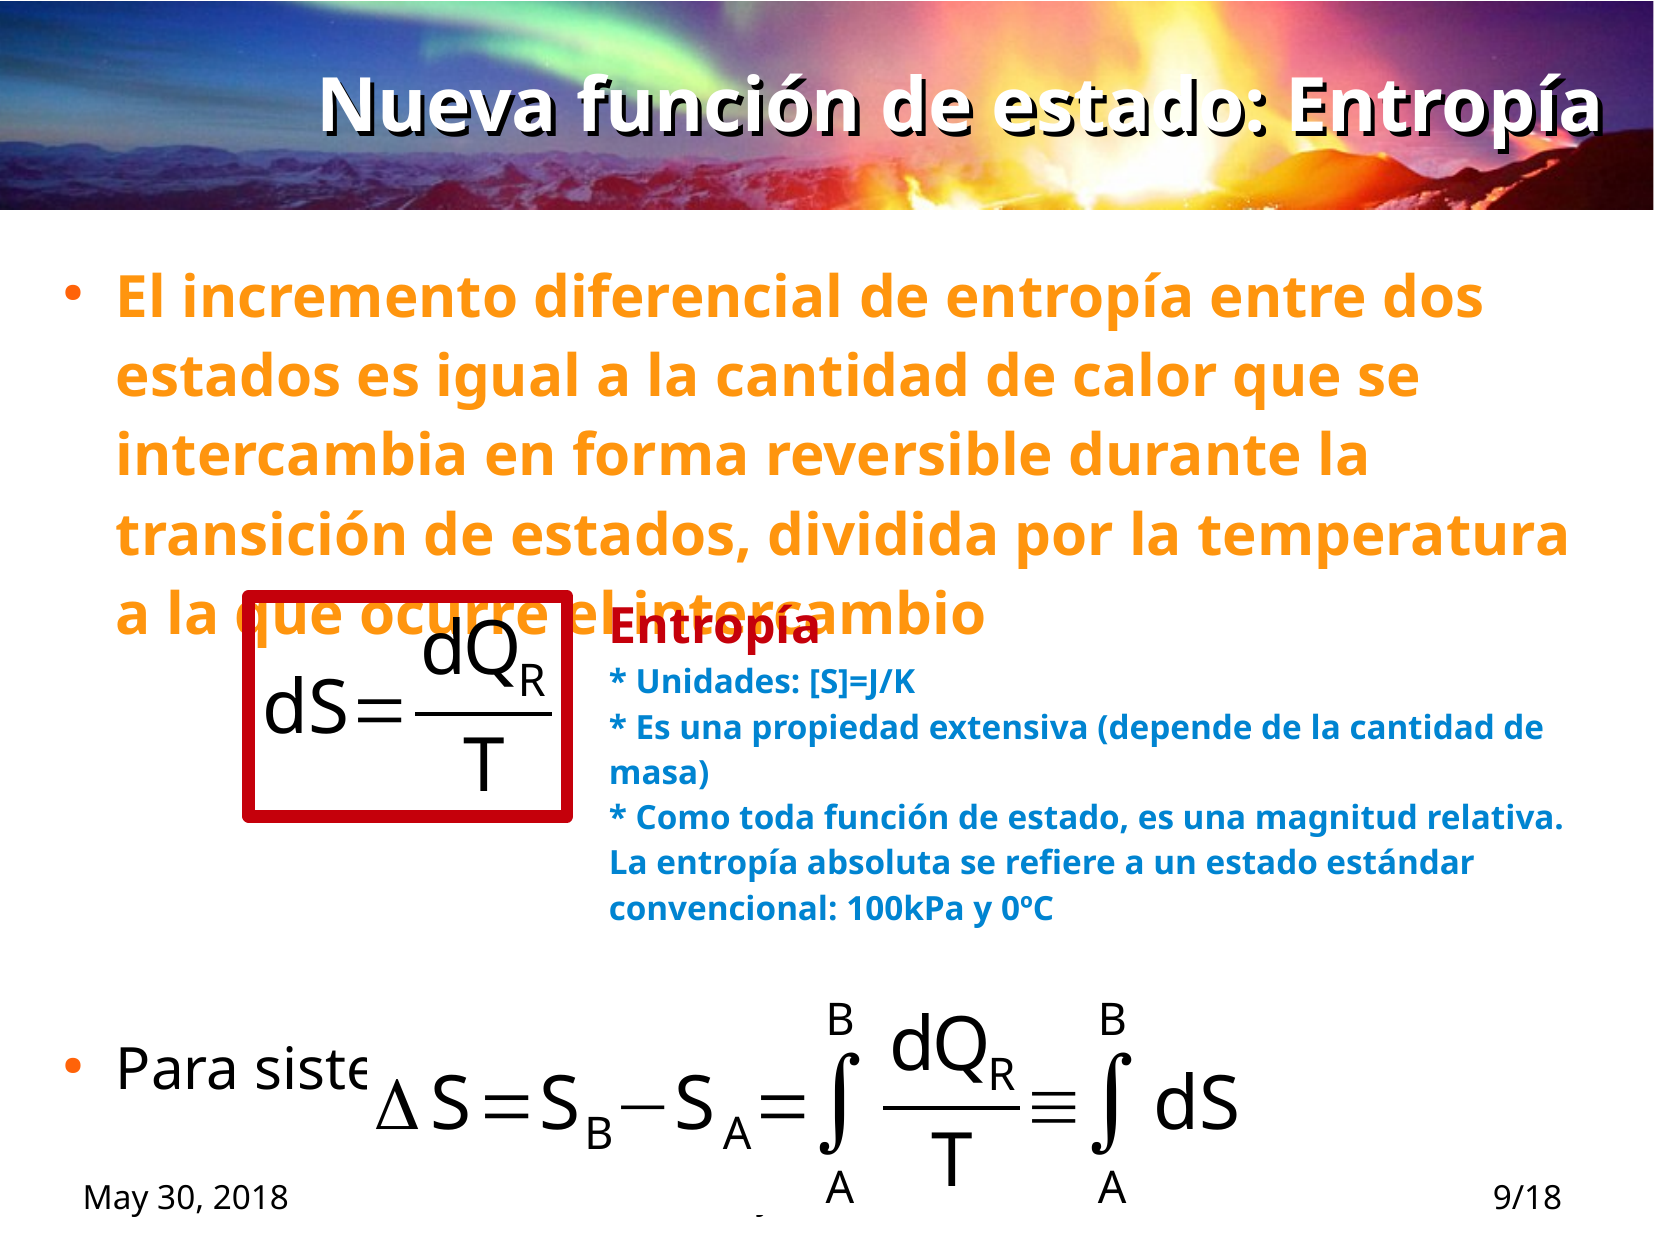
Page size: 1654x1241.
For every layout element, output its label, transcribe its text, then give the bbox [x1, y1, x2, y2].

list El incremento diferencial de entropía entre dos estados es igual a la cantidad de calor que se intercambia en forma reversible durante la transición de estados, dividida por la temperatura a la que ocurre el intercambio Para sistemas macroscópicos: [45, 255, 1606, 1156]
chart [255, 602, 561, 811]
picture [0, 1, 1654, 210]
title Nueva función de estado: Entropía [45, 15, 1606, 191]
chart [366, 992, 1246, 1216]
text_box Entropía * Unidades: [S]=J/K * Es una propiedad extensiva (depende de la cantidad de masa) * Como toda función de estado, es una magnitud relativa. La entropía absoluta se refiere a un estado estándar convencional: 100kPa y 0ºC [594, 582, 1615, 849]
